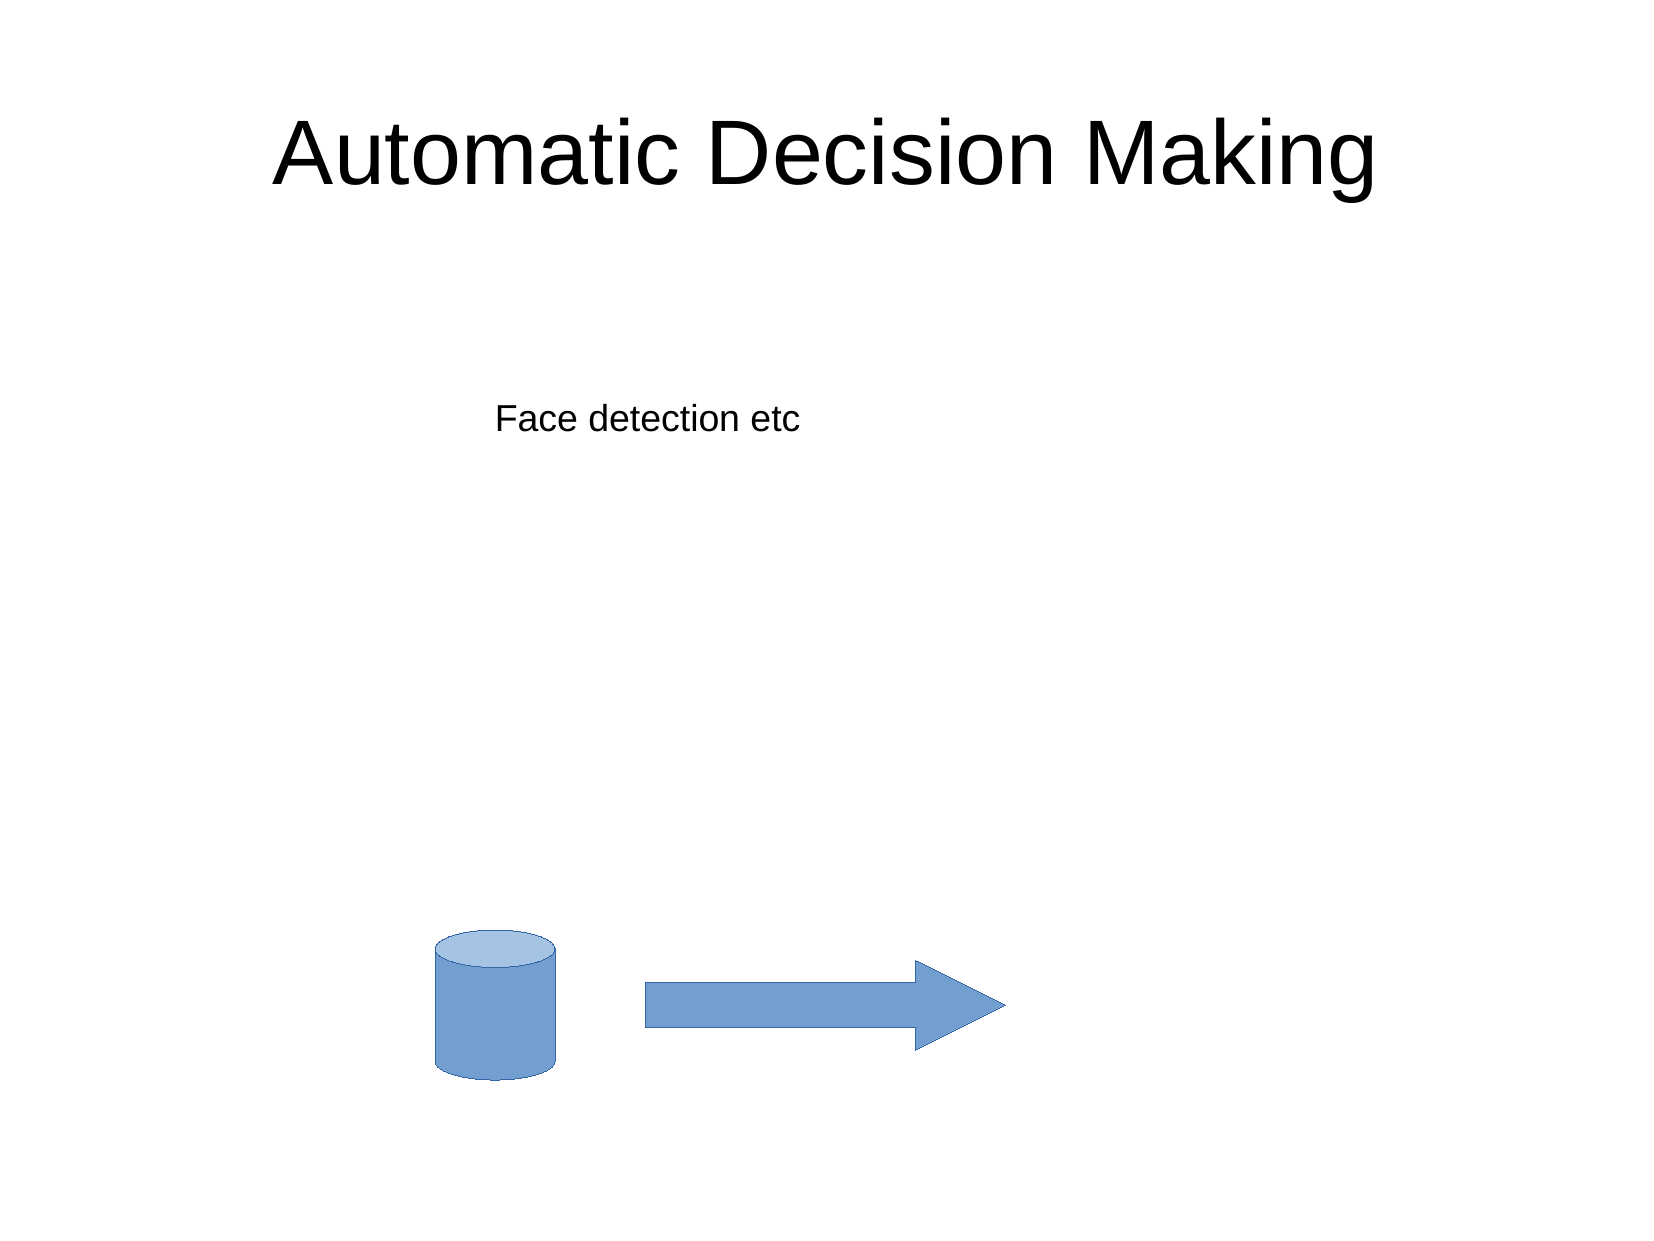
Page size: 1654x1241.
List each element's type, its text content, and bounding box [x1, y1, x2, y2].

text_box [435, 949, 556, 1081]
text_box [645, 960, 1006, 1051]
text_box Face detection etc [480, 390, 816, 447]
title Automatic Decision Making [82, 49, 1571, 257]
